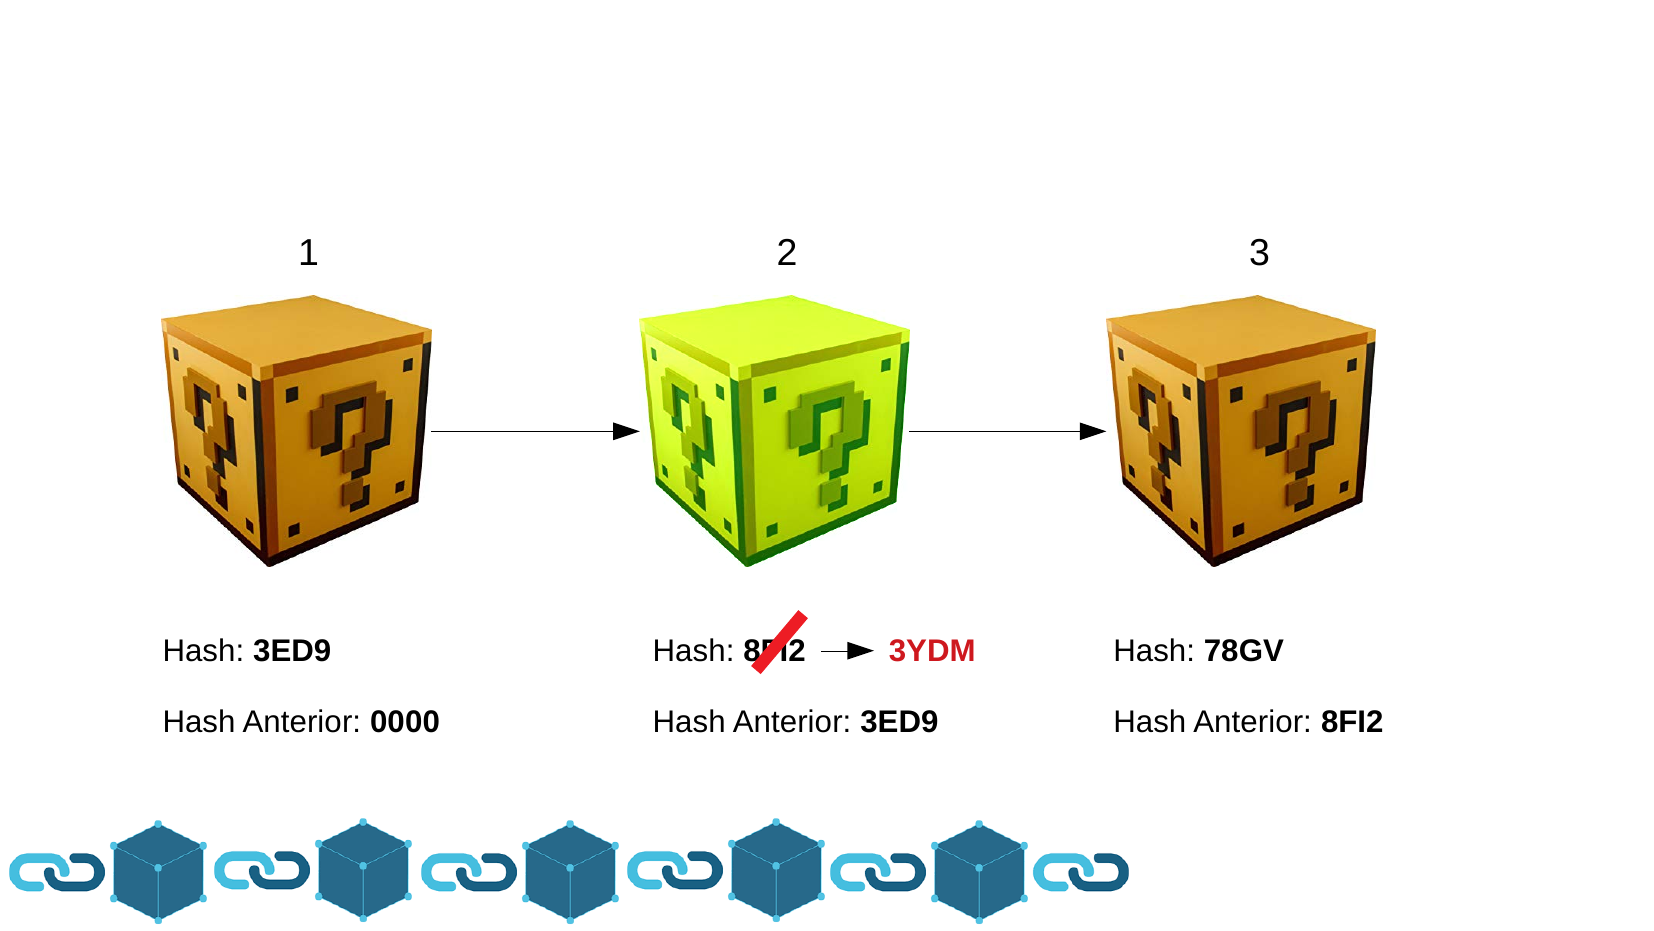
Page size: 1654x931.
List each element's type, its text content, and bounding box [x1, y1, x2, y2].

picture [4, 814, 1134, 928]
text_box 3YDM [874, 625, 991, 671]
picture [161, 295, 432, 567]
text_box Hash Anterior: 3ED9 [637, 696, 993, 745]
text_box 2 [761, 224, 813, 275]
picture [1106, 295, 1376, 567]
picture [639, 295, 910, 567]
text_box Hash: 78GV [1098, 625, 1299, 671]
text_box 3 [1234, 224, 1285, 275]
text_box Hash: 8FI2 [637, 625, 784, 671]
text_box Hash Anterior: 0000 [147, 696, 456, 741]
text_box Hash: 3ED9 [147, 625, 347, 671]
text_box Hash: 8FI2 [765, 625, 822, 671]
text_box Hash Anterior: 8FI2 [1098, 696, 1399, 741]
text_box 1 [283, 224, 334, 275]
